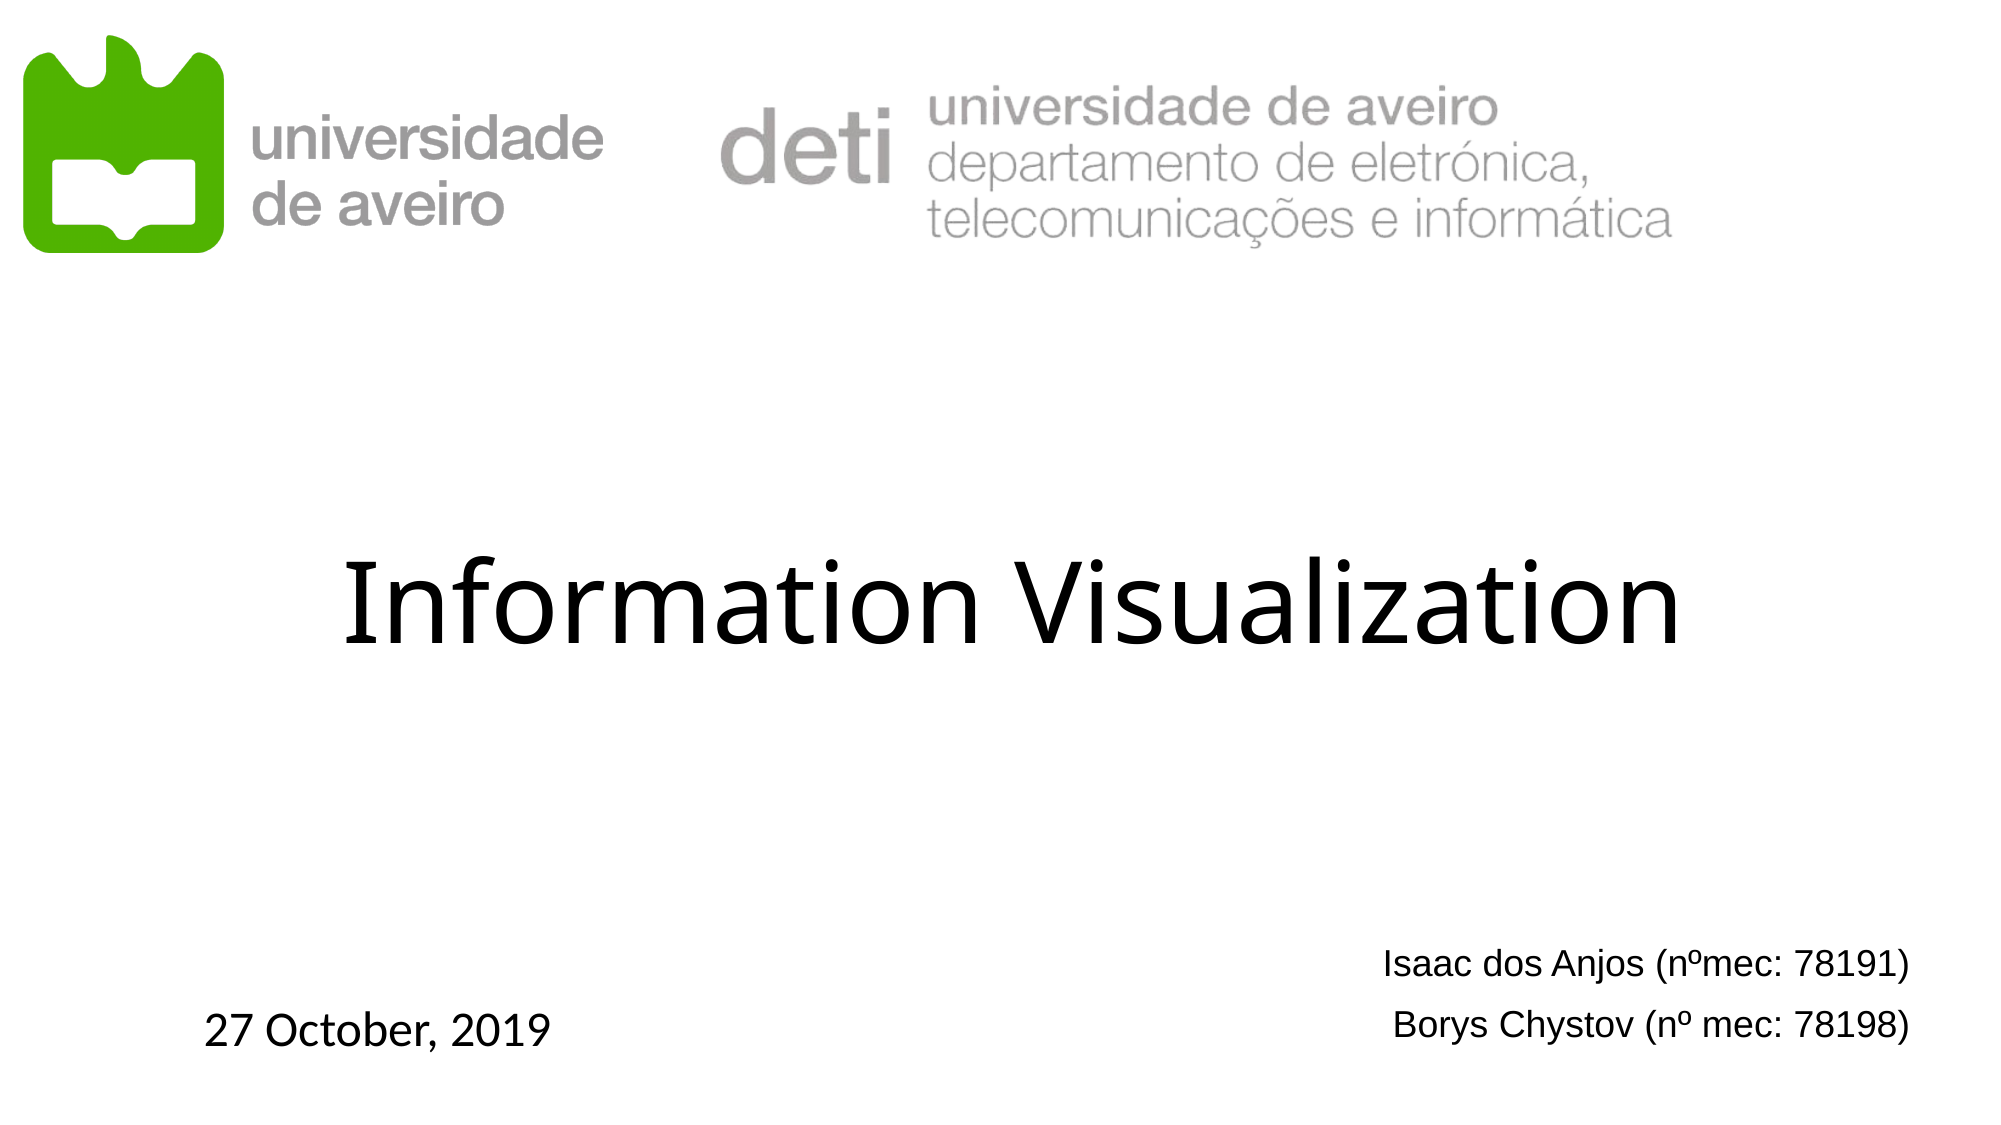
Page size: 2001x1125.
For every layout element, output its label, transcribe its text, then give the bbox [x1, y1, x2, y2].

subtitle Isaac dos Anjos (nºmec: 78191) Borys Chystov (nº mec: 78198) [1292, 855, 2000, 1125]
title Information Visualization [264, 509, 1765, 676]
picture [23, 35, 603, 253]
picture [705, 73, 1675, 253]
text_box 27 October, 2019 [23, 855, 731, 1125]
